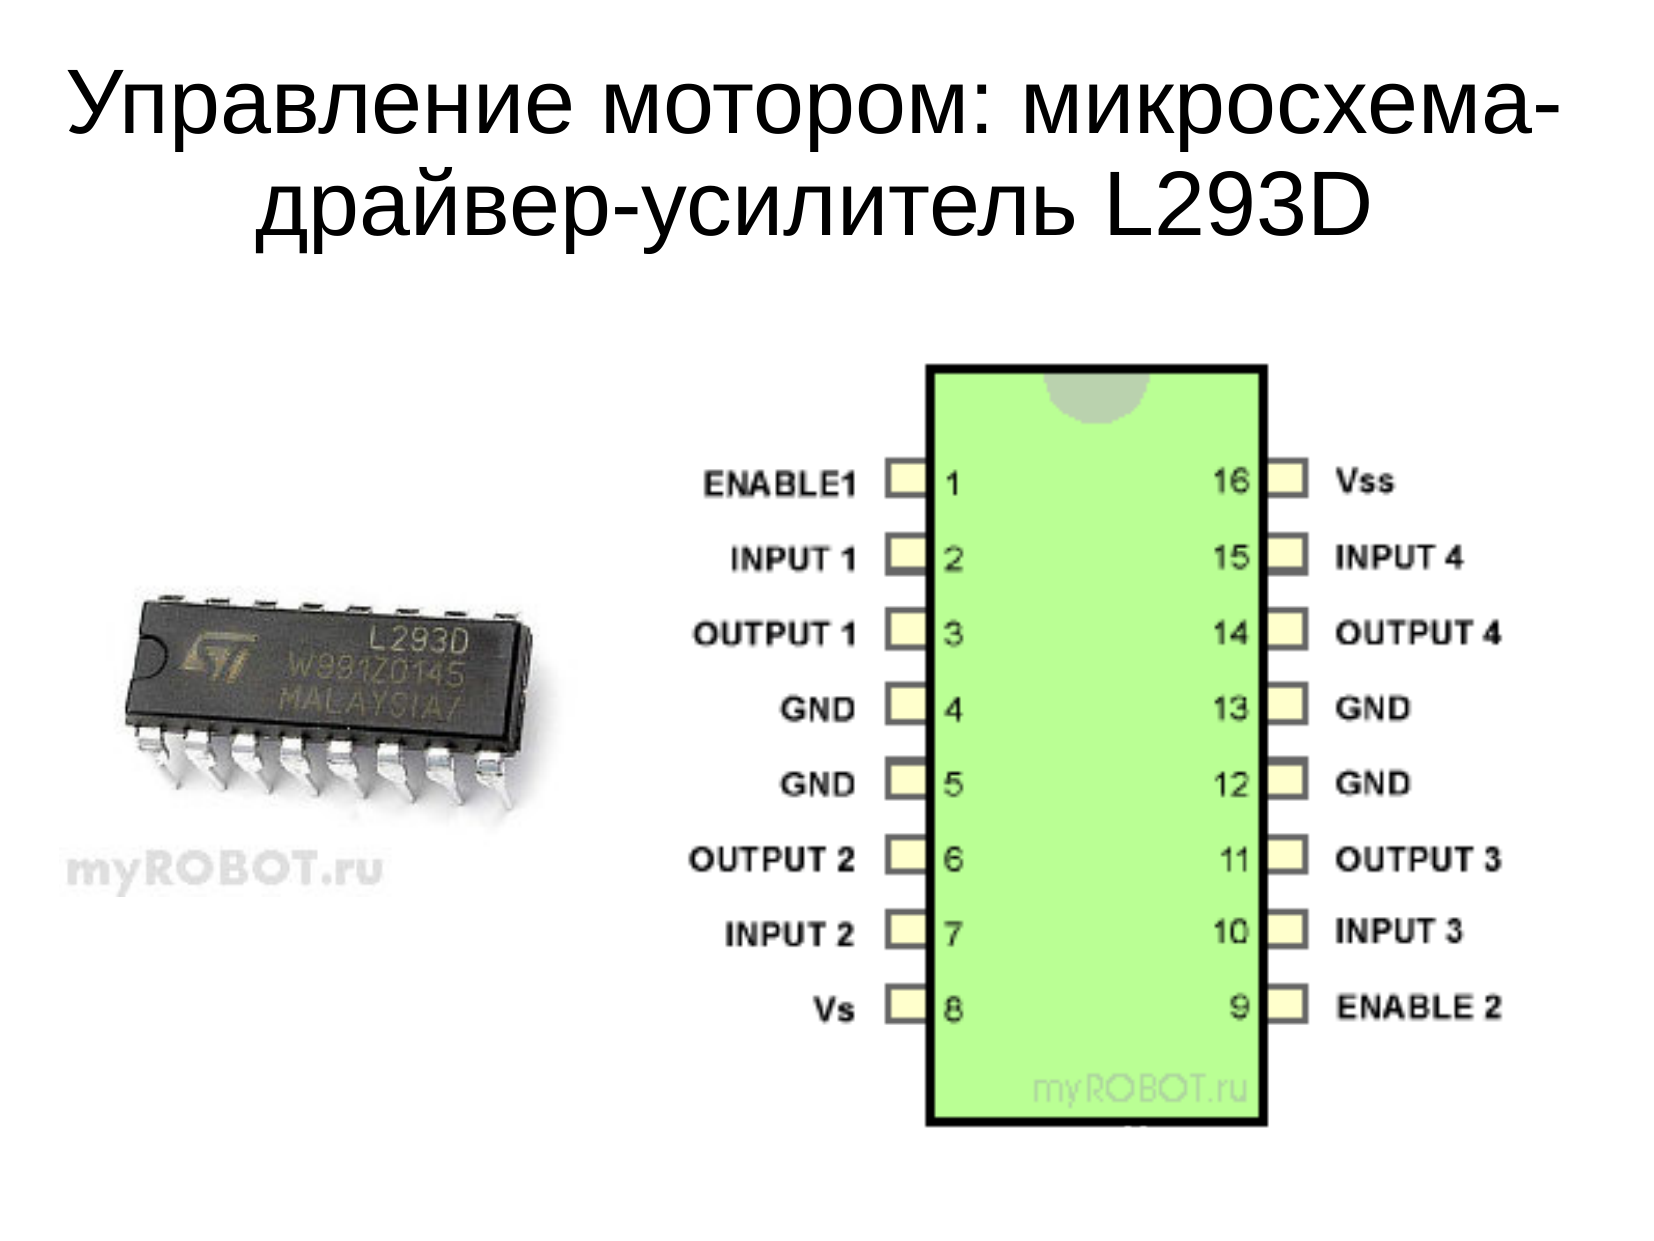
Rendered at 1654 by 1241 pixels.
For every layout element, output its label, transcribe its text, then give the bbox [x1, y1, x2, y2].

picture [59, 531, 614, 897]
picture [637, 300, 1571, 1193]
title Управление мотором: микросхема-драйвер-усилитель L293D [23, 49, 1607, 257]
